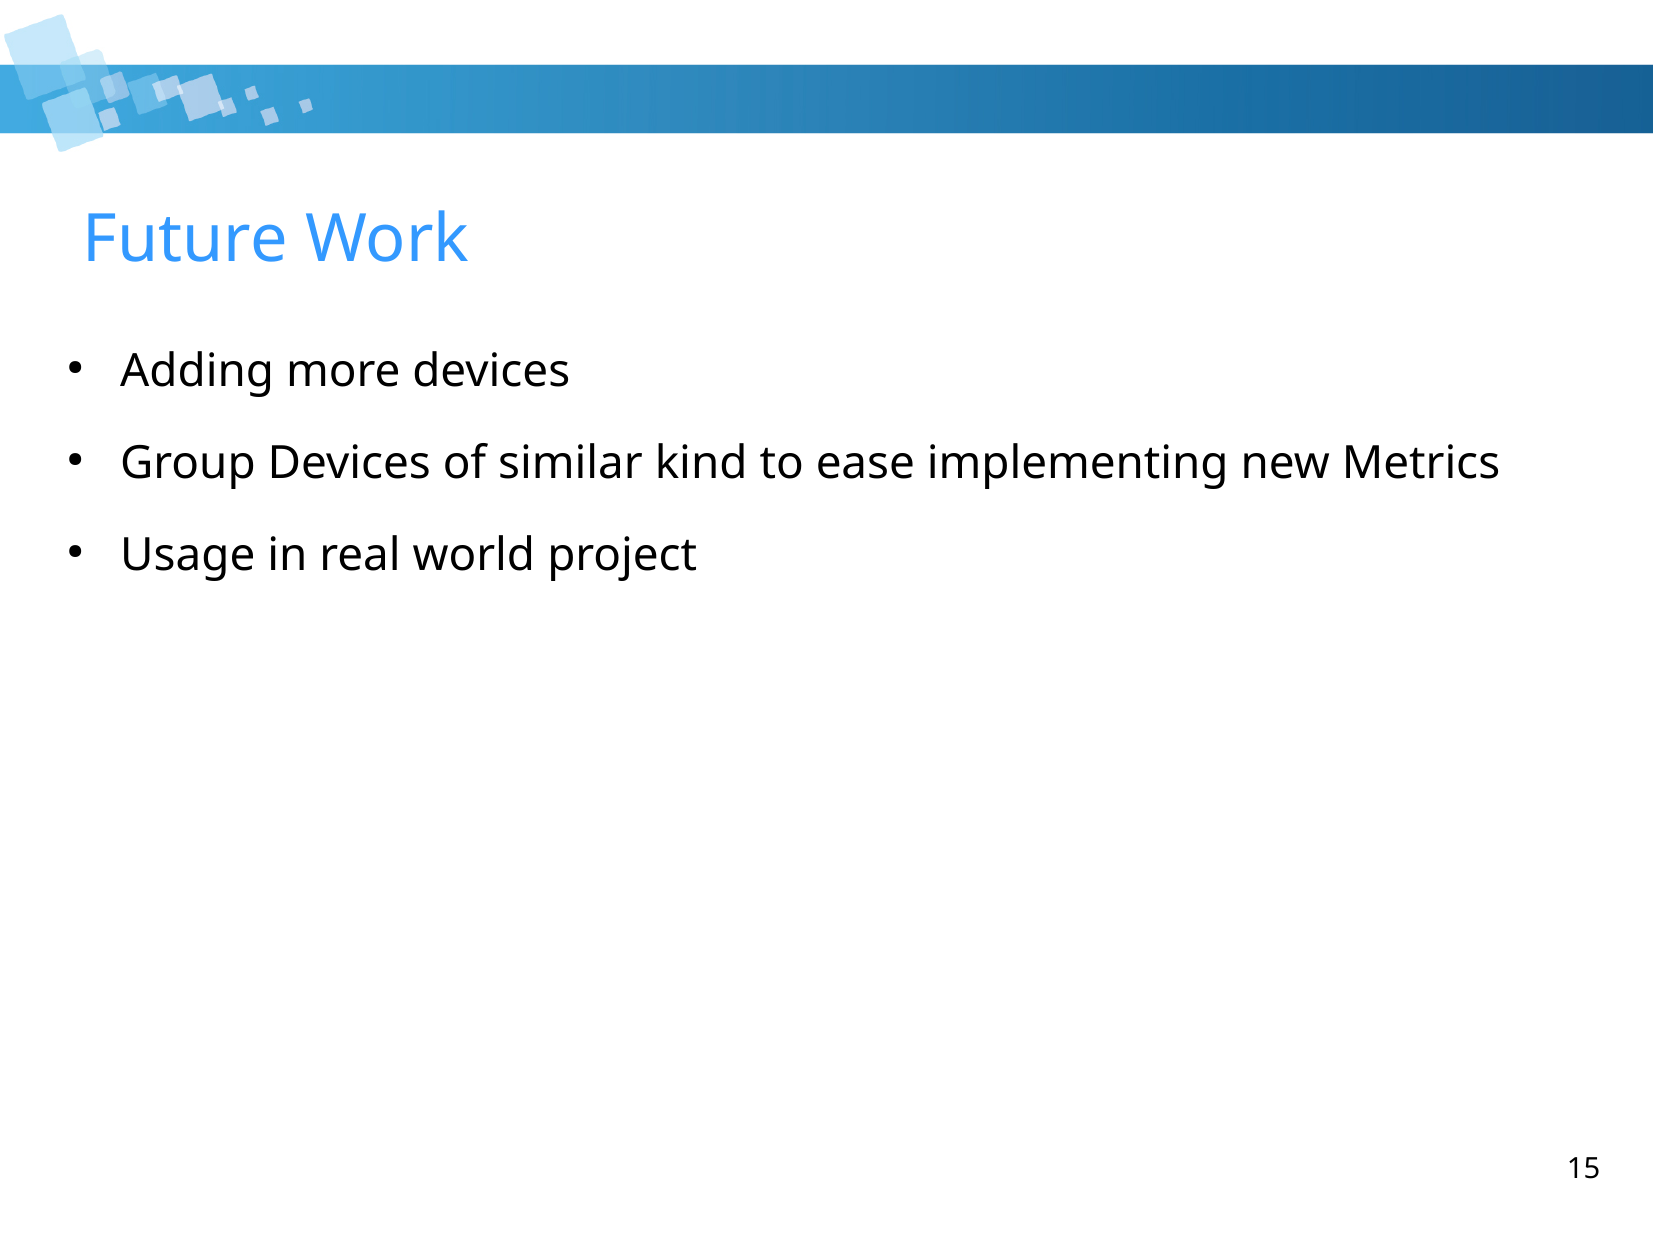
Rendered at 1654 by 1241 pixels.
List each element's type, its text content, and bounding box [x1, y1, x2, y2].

title Future Work [82, 132, 1571, 340]
picture [0, 0, 1653, 1238]
list Adding more devices Group Devices of similar kind to ease implementing new Metrics Usage in real world project [49, 337, 1538, 1057]
